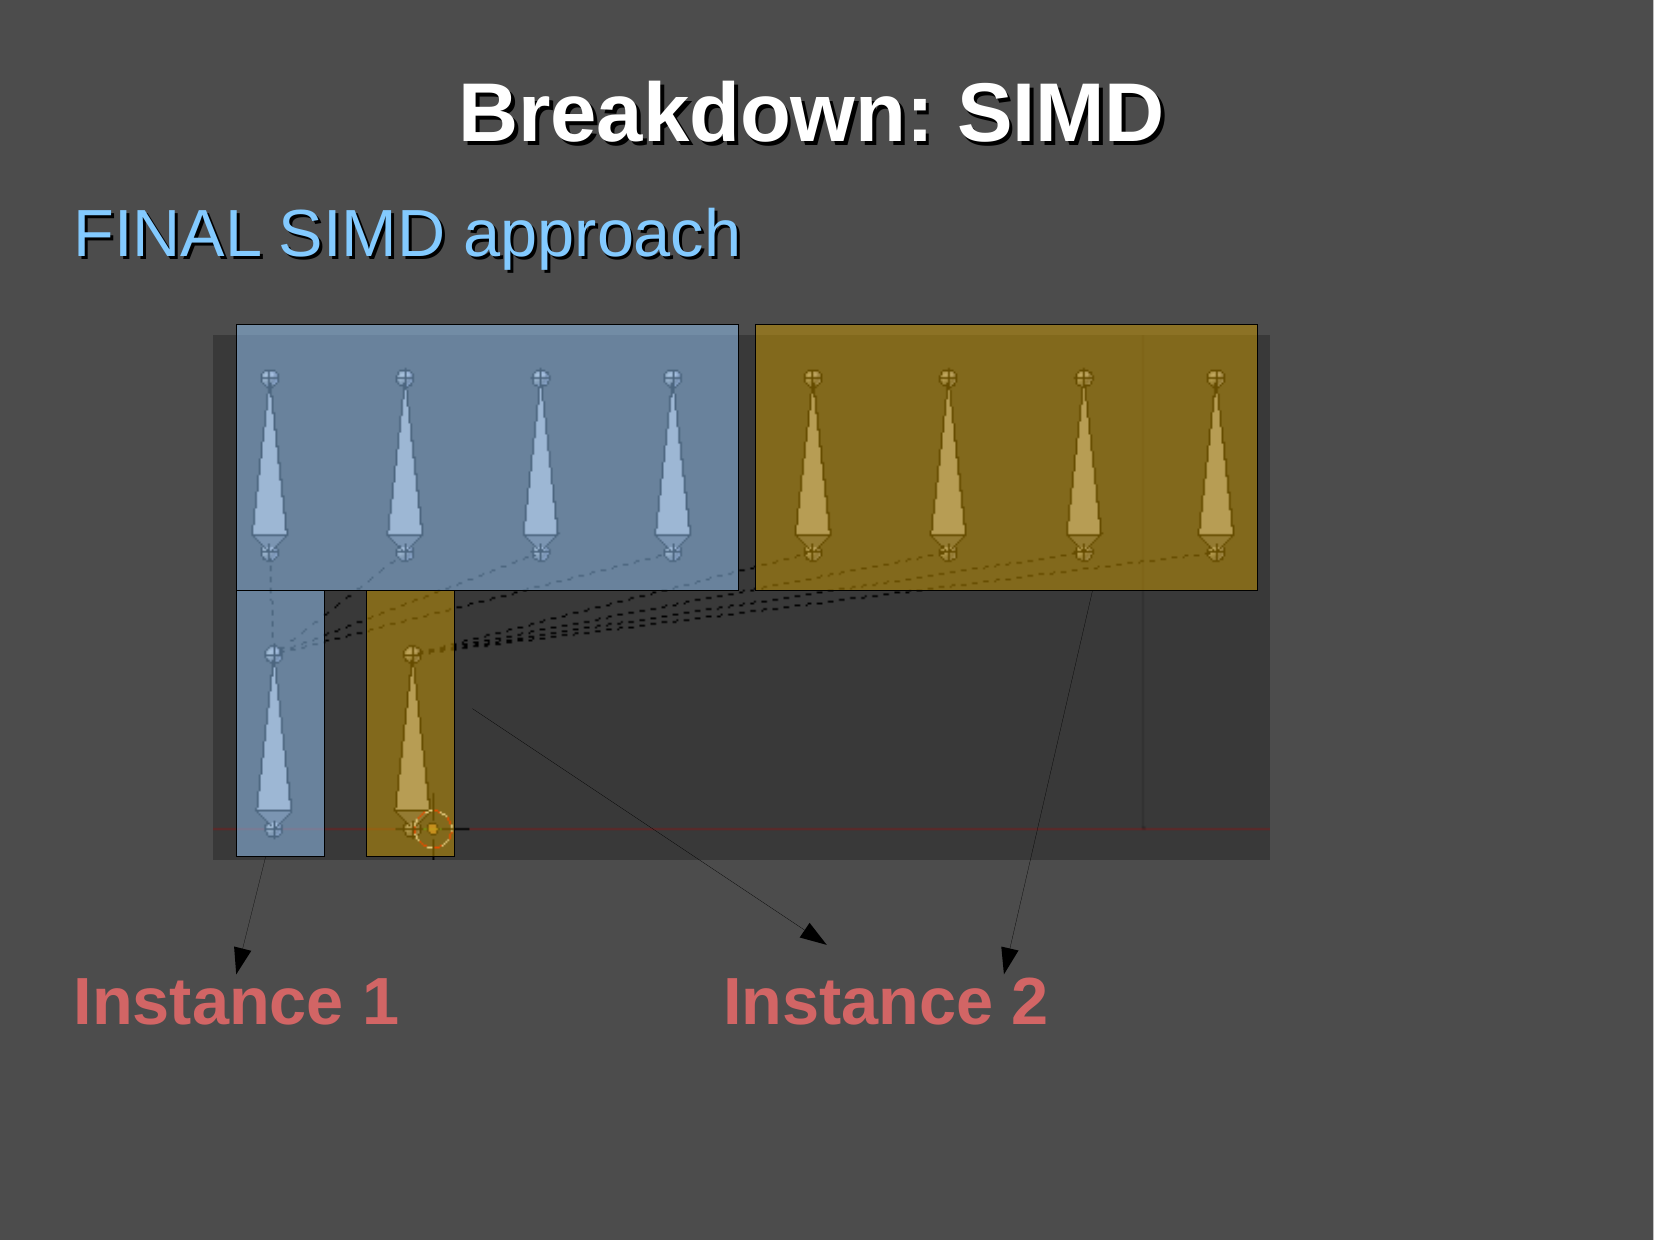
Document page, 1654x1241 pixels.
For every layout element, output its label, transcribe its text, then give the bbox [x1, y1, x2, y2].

picture [1031, 335, 1270, 860]
text_box Instance 1 [59, 956, 443, 1047]
text_box FINAL SIMD approach [59, 189, 1565, 279]
text_box [755, 324, 1258, 591]
picture [213, 335, 265, 860]
text_box Breakdown: SIMD [88, 59, 1536, 168]
picture [266, 335, 1092, 860]
text_box Instance 2 [708, 956, 1093, 1047]
text_box [236, 324, 739, 857]
